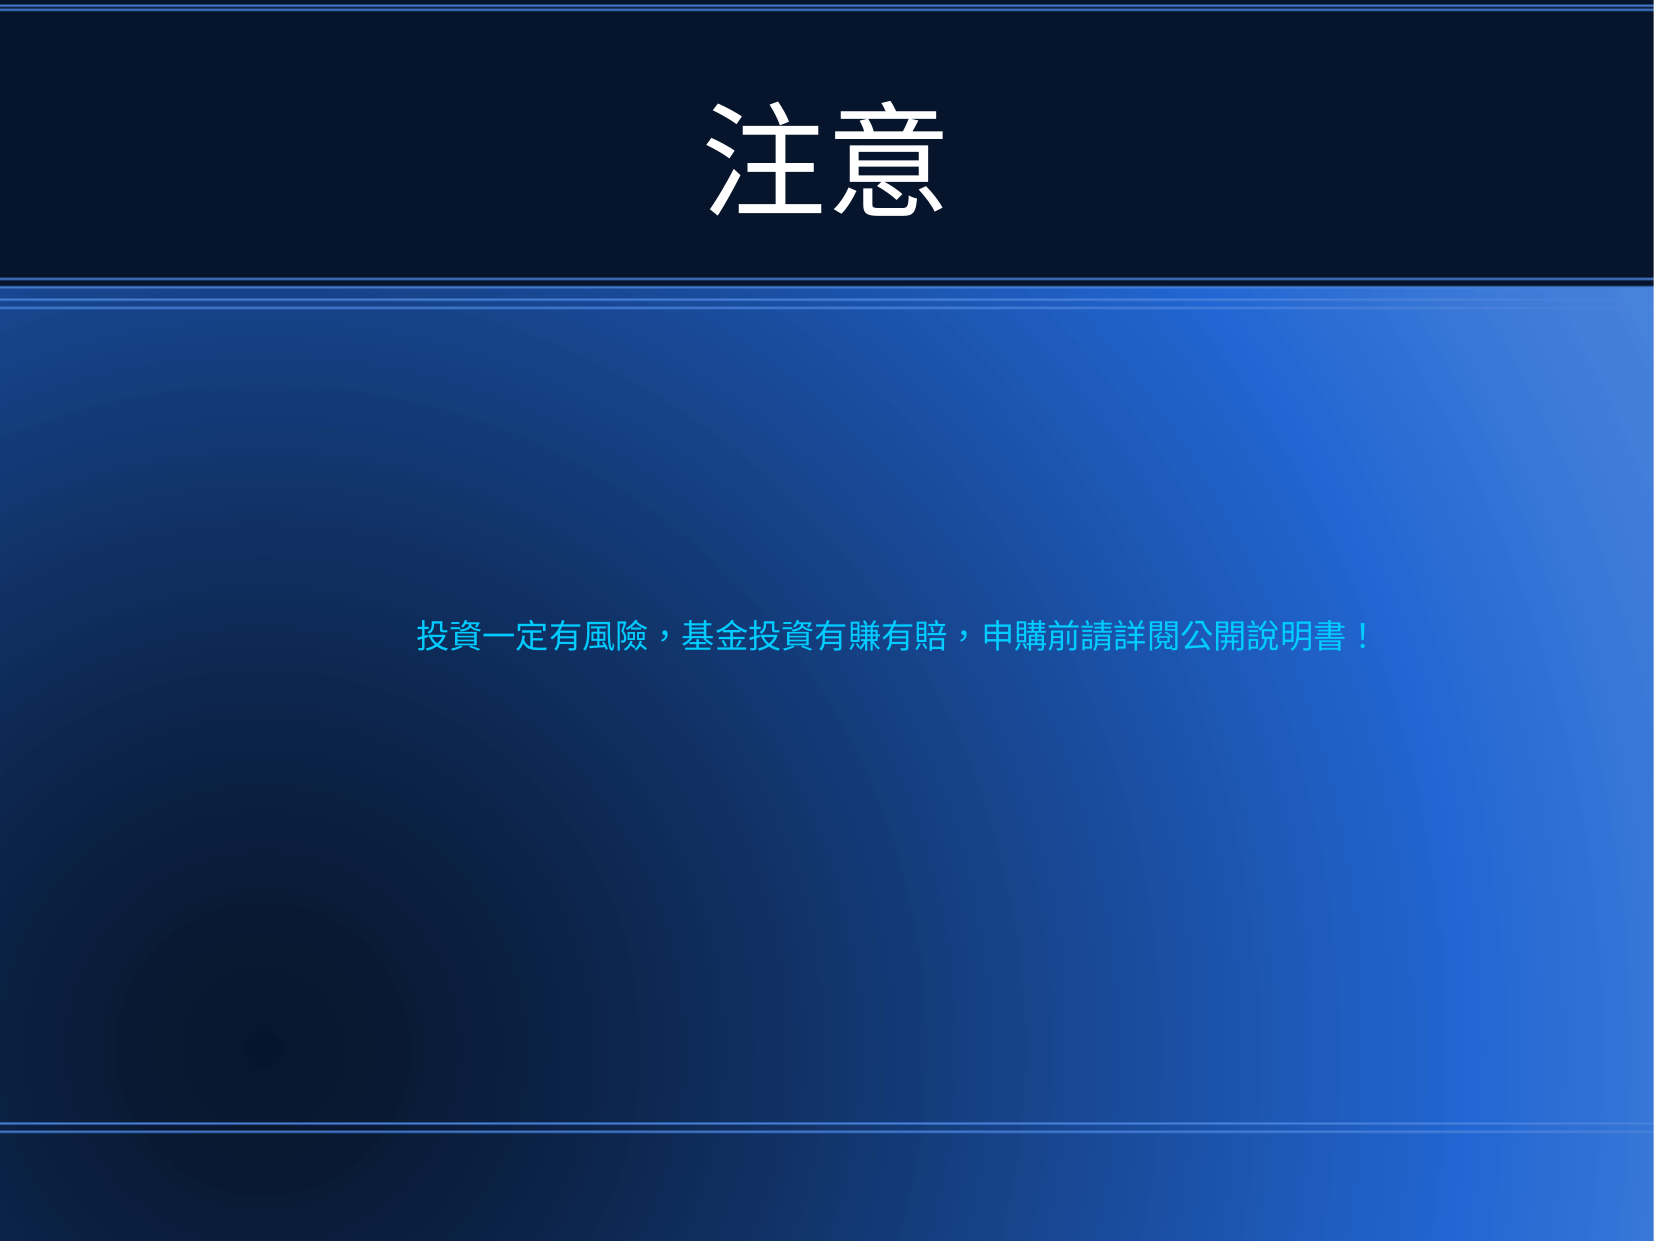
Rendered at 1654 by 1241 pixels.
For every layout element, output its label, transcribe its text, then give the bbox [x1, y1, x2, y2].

title 注意 [82, 49, 1571, 257]
picture [0, 0, 1654, 1241]
text_box 投資一定有風險，基金投資有賺有賠，申購前請詳閱公開說明書！ [401, 602, 1453, 674]
